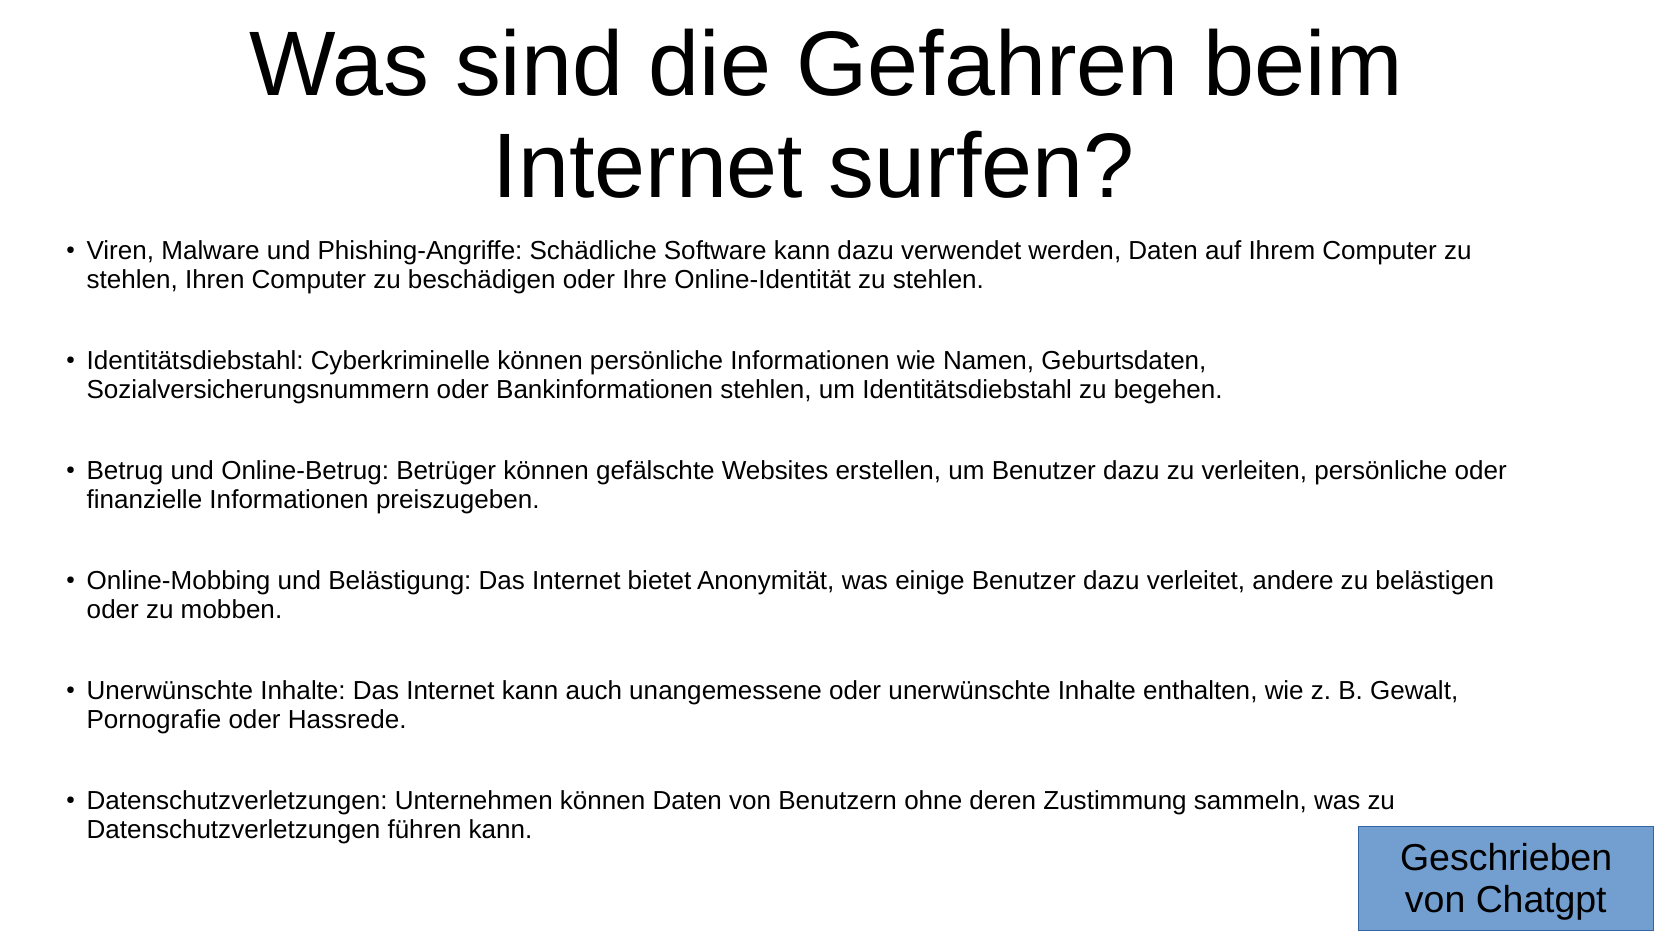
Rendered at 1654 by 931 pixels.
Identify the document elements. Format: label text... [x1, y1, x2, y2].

title Was sind die Gefahren beim Internet surfen? [82, 12, 1571, 218]
text_box Geschrieben von Chatgpt [1358, 826, 1654, 931]
list Viren, Malware und Phishing-Angriffe: Schädliche Software kann dazu verwendet werden, Daten auf Ihrem Computer zu stehlen, Ihren Computer zu beschädigen oder Ihre Online-Identität zu stehlen. Identitätsdiebstahl: Cyberkriminelle können persönliche Informationen wie Namen, Geburtsdaten, Sozialversicherungsnummern oder Bankinformationen stehlen, um Identitätsdiebstahl zu begehen. Betrug und Online-Betrug: Betrüger können gefälschte Websites erstellen, um Benutzer dazu zu verleiten, persönliche oder finanzielle Informationen preiszugeben. Online-Mobbing und Belästigung: Das Internet bietet Anonymität, was einige Benutzer dazu verleitet, andere zu belästigen oder zu mobben. Unerwünschte Inhalte: Das Internet kann auch unangemessene oder unerwünschte Inhalte enthalten, wie z. B. Gewalt, Pornografie oder Hassrede. Datenschutzverletzungen: Unternehmen können Daten von Benutzern ohne deren Zustimmung sammeln, was zu Datenschutzverletzungen führen kann. [59, 236, 1548, 865]
